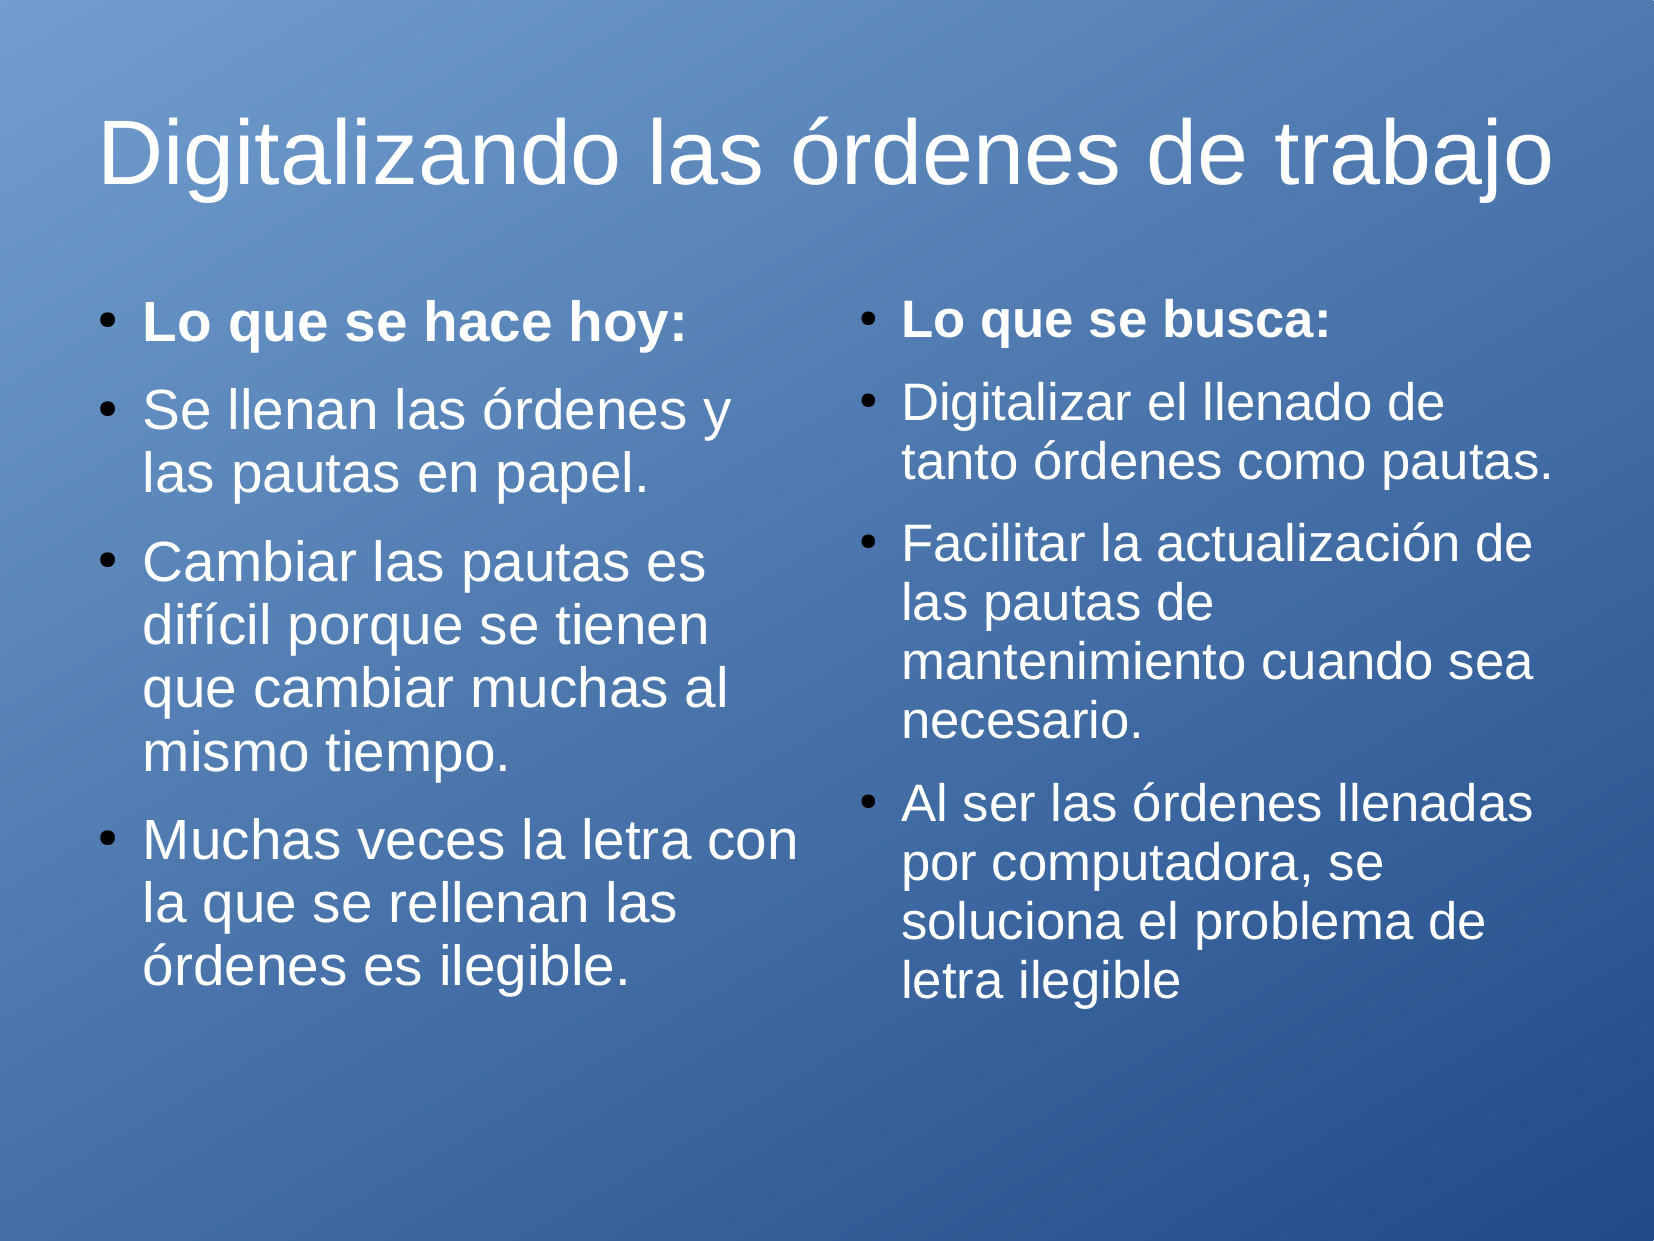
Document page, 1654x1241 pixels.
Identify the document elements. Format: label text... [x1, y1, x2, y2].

list Lo que se hace hoy: Se llenan las órdenes y las pautas en papel. Cambiar las pautas es difícil porque se tienen que cambiar muchas al mismo tiempo. Muchas veces la letra con la que se rellenan las órdenes es ilegible. [82, 290, 809, 1010]
title Digitalizando las órdenes de trabajo [82, 49, 1571, 257]
list Lo que se busca: Digitalizar el llenado de tanto órdenes como pautas. Facilitar la actualización de las pautas de mantenimiento cuando sea necesario. Al ser las órdenes llenadas por computadora, se soluciona el problema de letra ilegible [845, 290, 1572, 1051]
